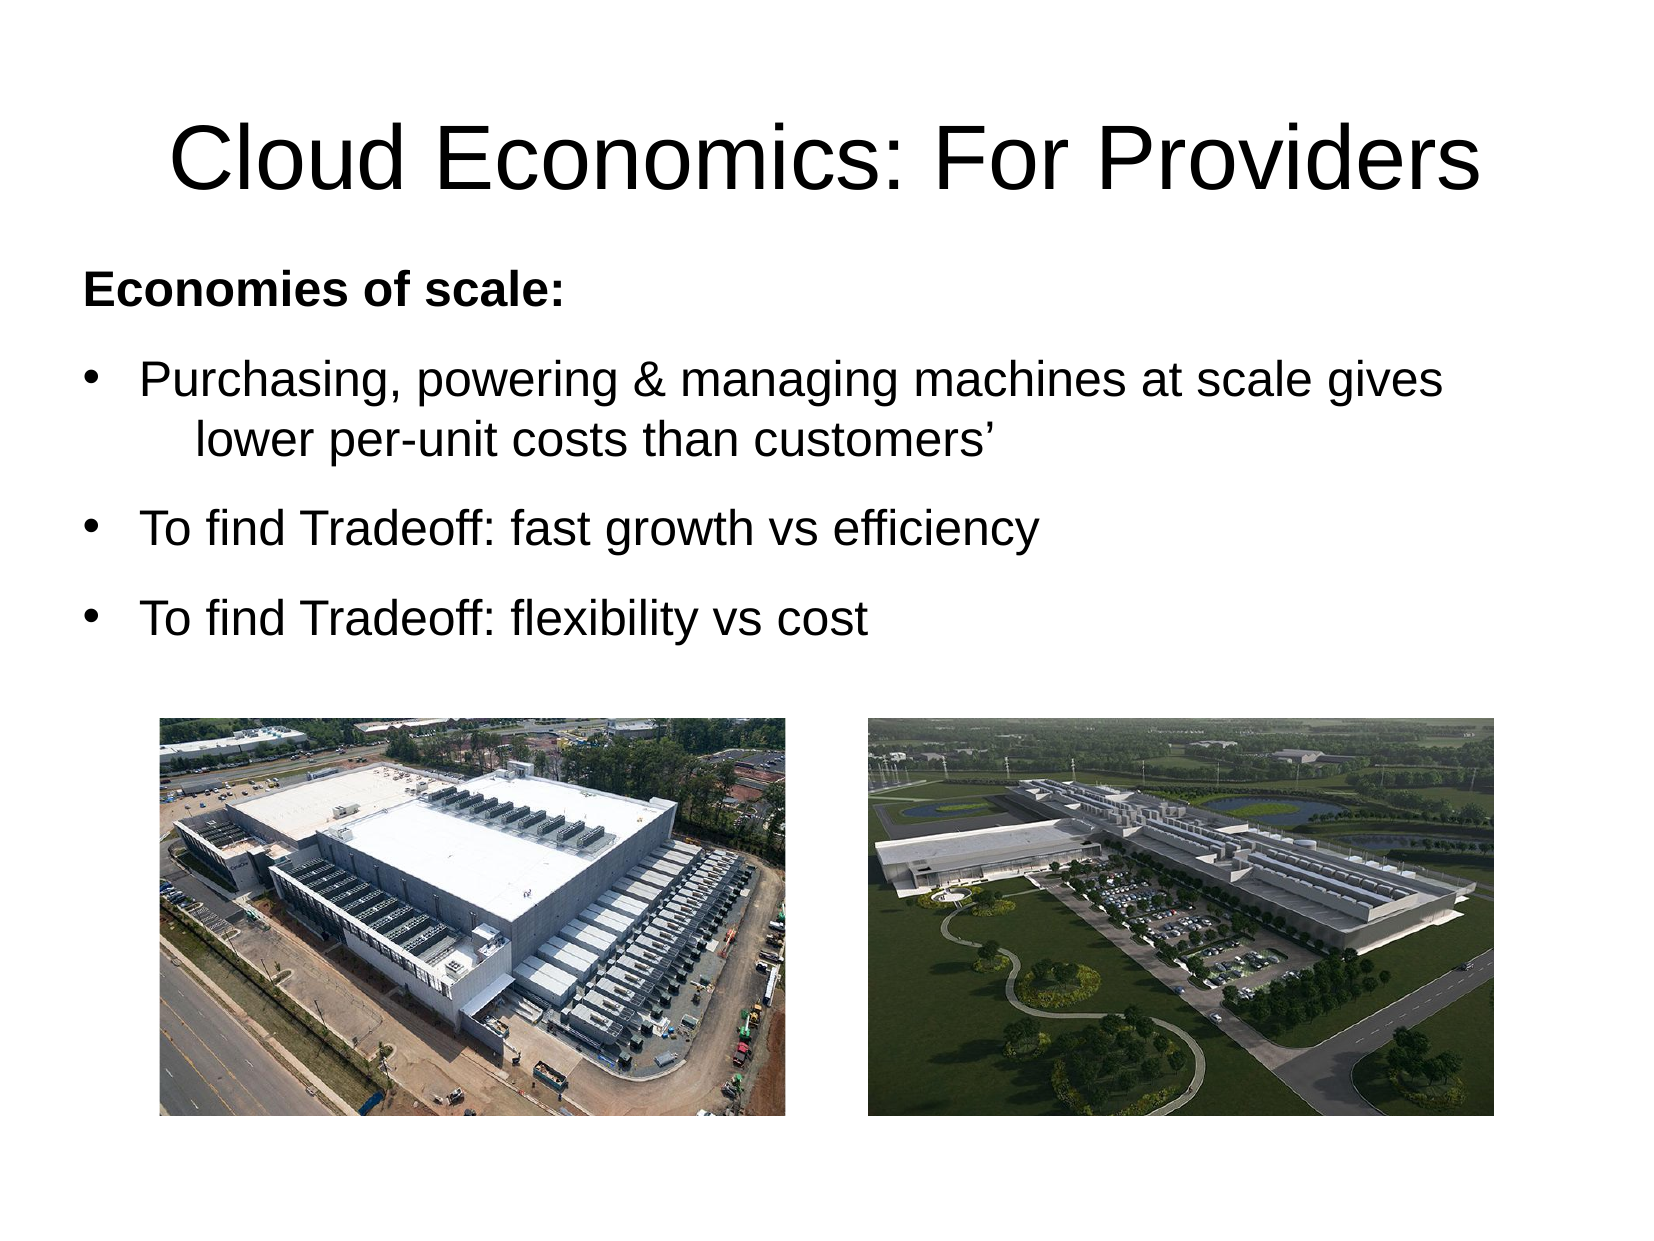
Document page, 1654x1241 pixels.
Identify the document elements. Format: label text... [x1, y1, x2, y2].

picture [159, 718, 786, 1116]
picture [868, 718, 1494, 1116]
title Cloud Economics: For Providers [82, 49, 1571, 256]
list Economies of scale: Purchasing, powering & managing machines at scale gives lower per-unit costs than customers’ To find Tradeoff: fast growth vs efficiency To find Tradeoff: flexibility vs cost [82, 256, 1571, 1020]
